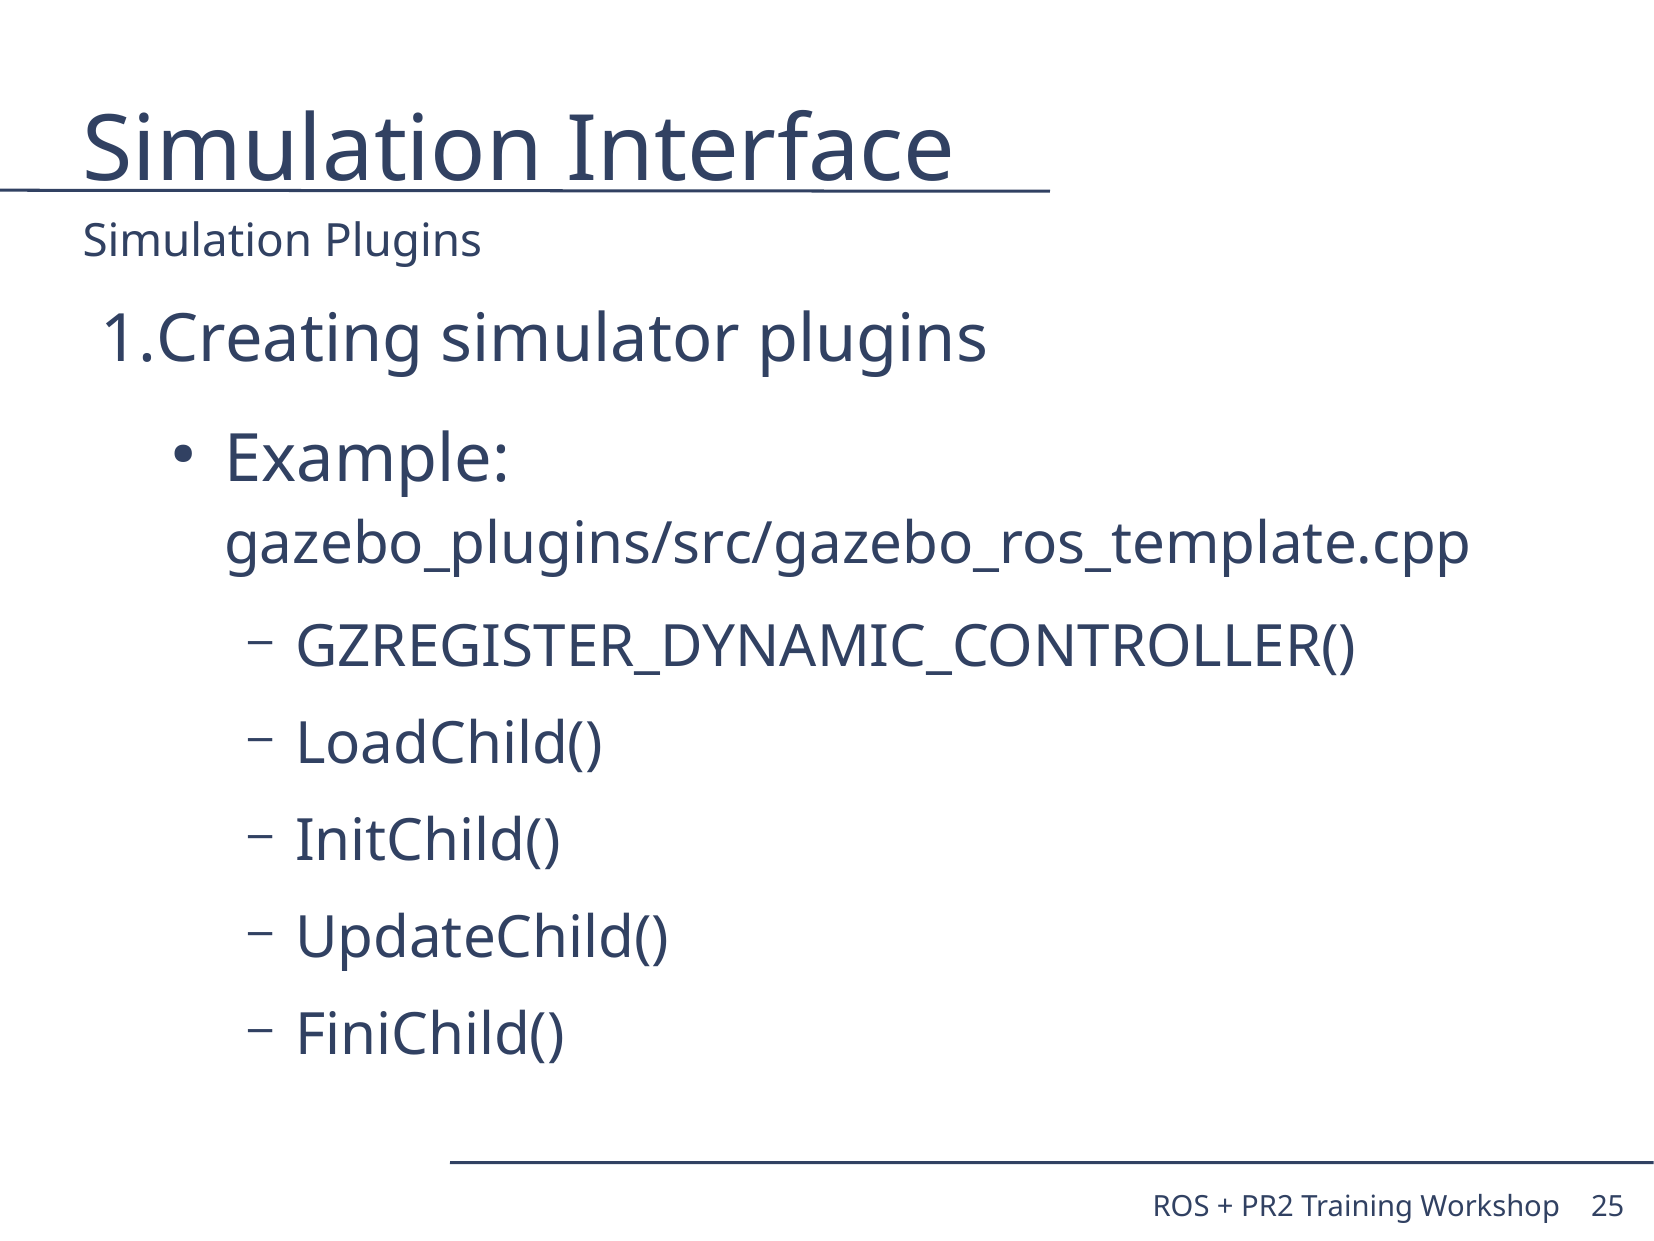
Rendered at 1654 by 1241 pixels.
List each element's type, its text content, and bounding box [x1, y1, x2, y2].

title Simulation Interface Simulation Plugins [82, 73, 1571, 281]
list Creating simulator plugins Example: gazebo_plugins/src/gazebo_ros_template.cpp GZREGISTER_DYNAMIC_CONTROLLER() LoadChild() InitChild() UpdateChild() FiniChild() [82, 290, 1571, 1109]
